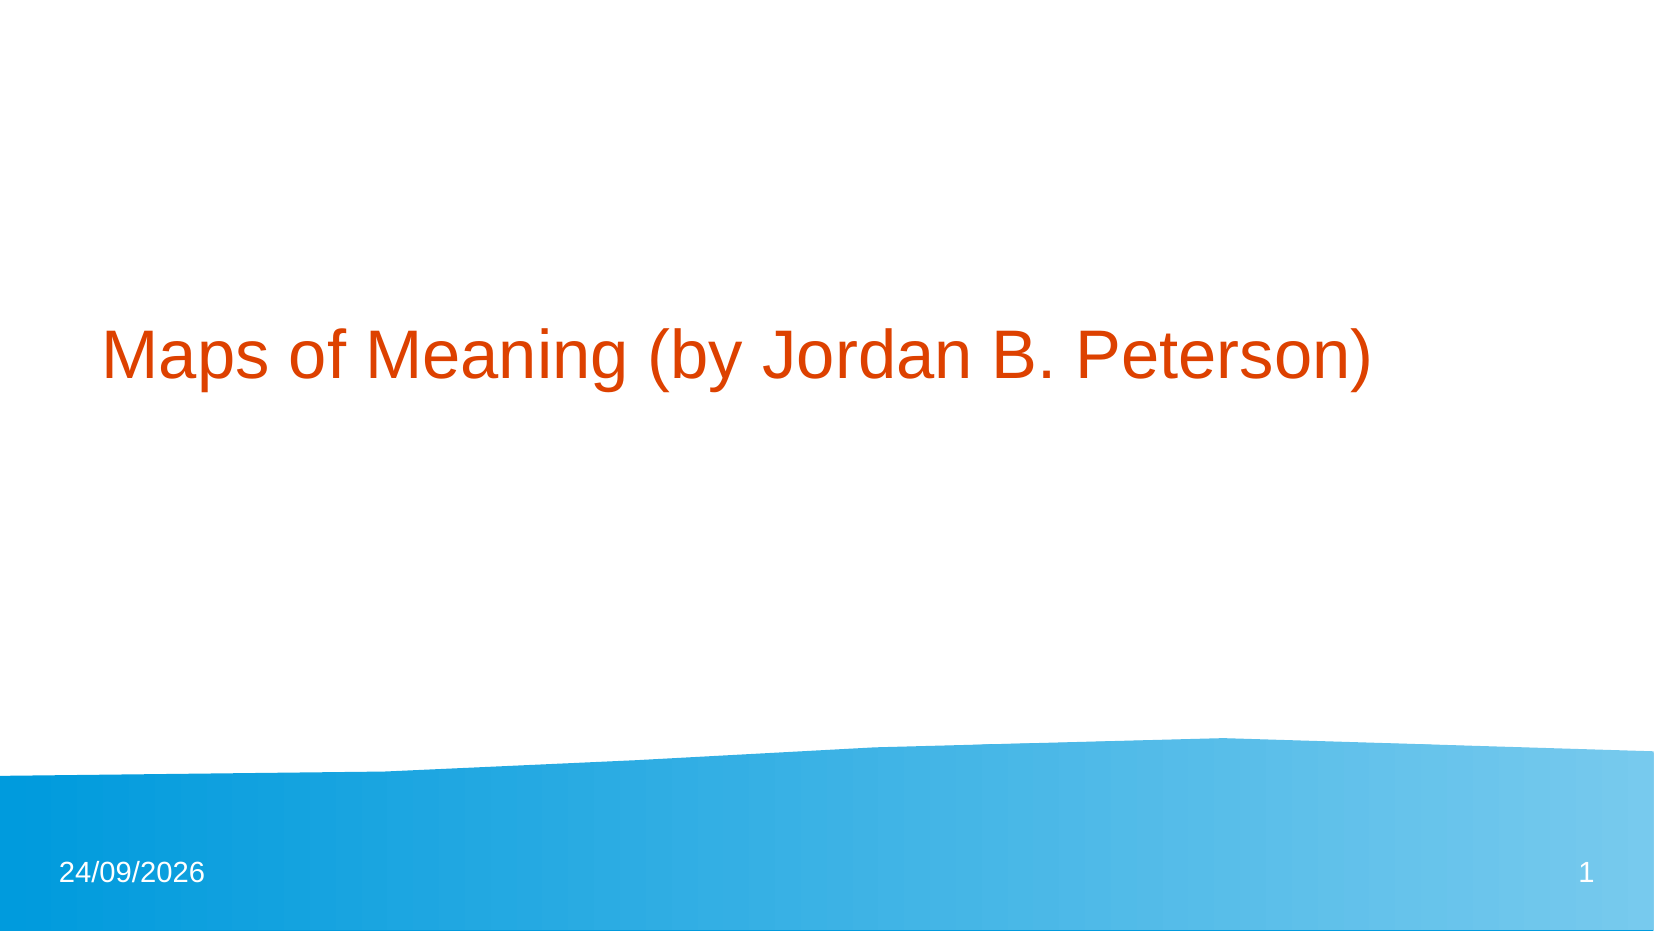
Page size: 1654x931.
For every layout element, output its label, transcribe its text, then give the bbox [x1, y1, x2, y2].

title Maps of Meaning (by Jordan B. Peterson) [0, 265, 1477, 443]
